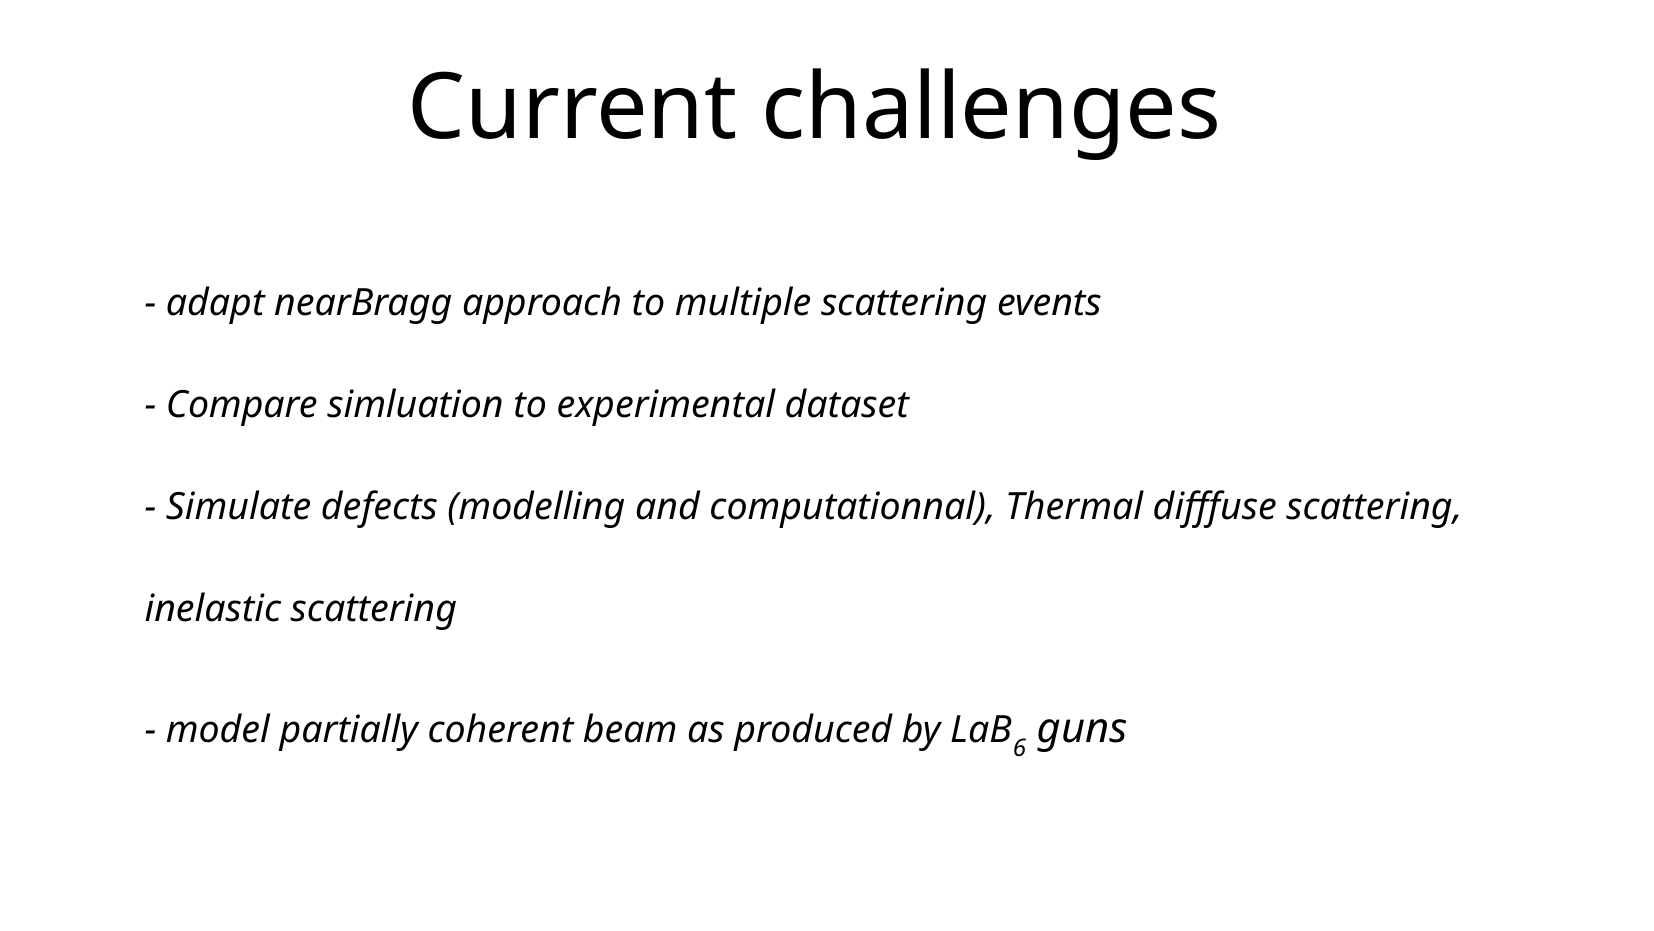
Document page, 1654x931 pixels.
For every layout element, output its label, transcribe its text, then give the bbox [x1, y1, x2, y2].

title - adapt nearBragg approach to multiple scattering events - Compare simluation to experimental dataset - Simulate defects (modelling and computationnal), Thermal difffuse scattering, inelastic scattering - model partially coherent beam as produced by LaB6 guns [144, 225, 1565, 763]
title Current challenges [82, 25, 1571, 181]
